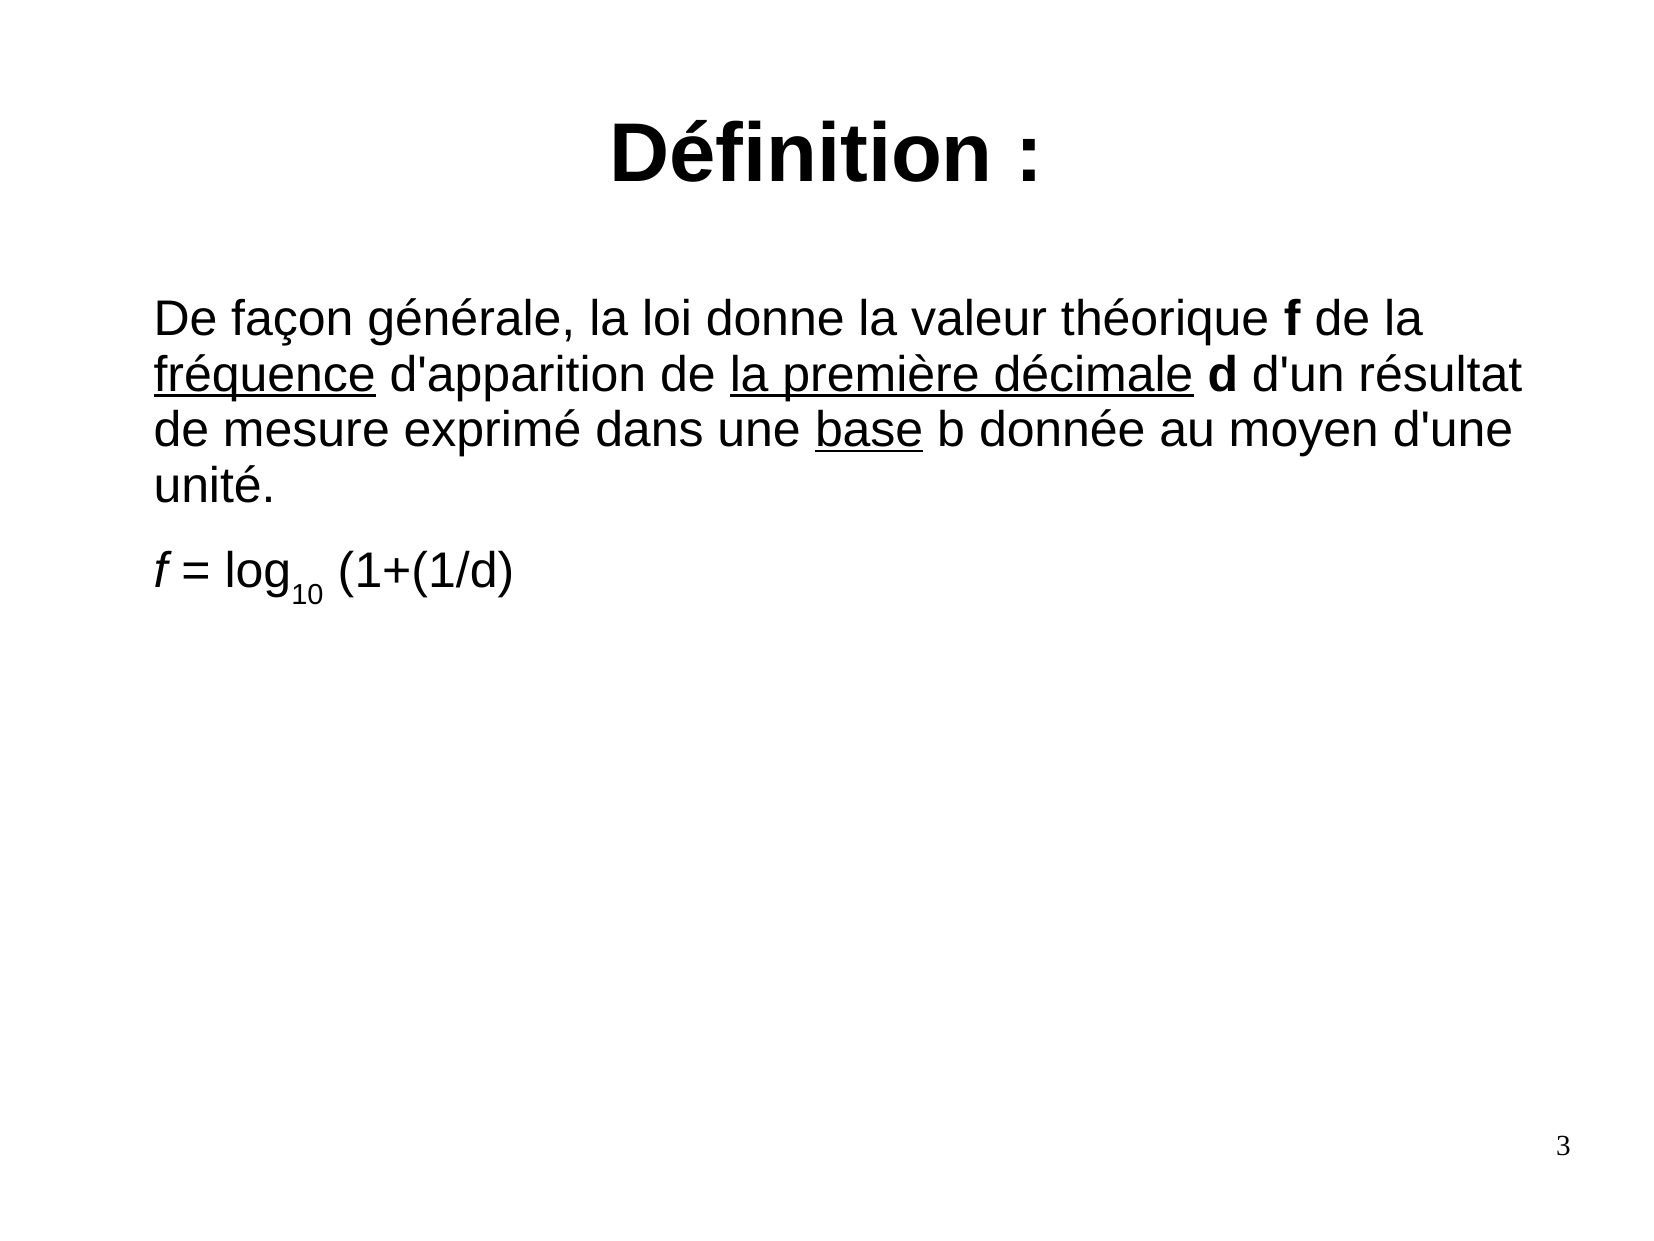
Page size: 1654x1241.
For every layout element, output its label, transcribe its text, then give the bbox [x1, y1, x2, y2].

list De façon générale, la loi donne la valeur théorique f de la fréquence d'apparition de la première décimale d d'un résultat de mesure exprimé dans une base b donnée au moyen d'une unité. f = log10 (1+(1/d) [82, 290, 1571, 1109]
title Définition : [82, 49, 1571, 257]
